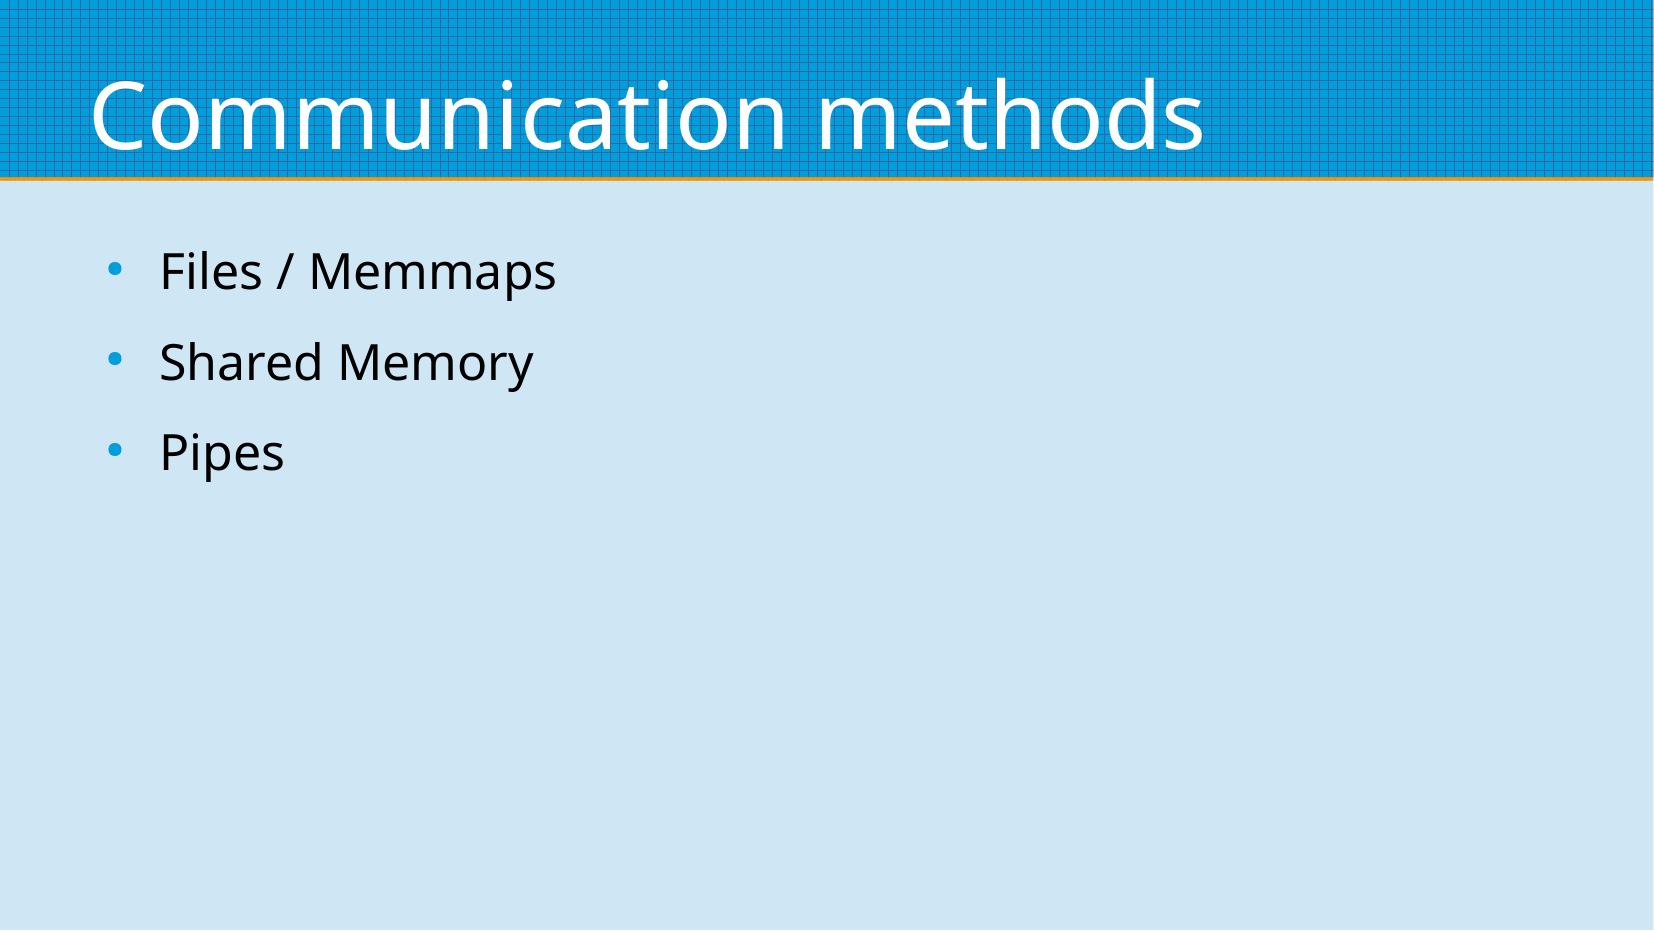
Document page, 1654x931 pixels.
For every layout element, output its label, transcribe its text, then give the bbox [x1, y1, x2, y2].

list Files / Memmaps Shared Memory Pipes [88, 236, 1565, 813]
title Communication methods [88, 14, 1565, 178]
